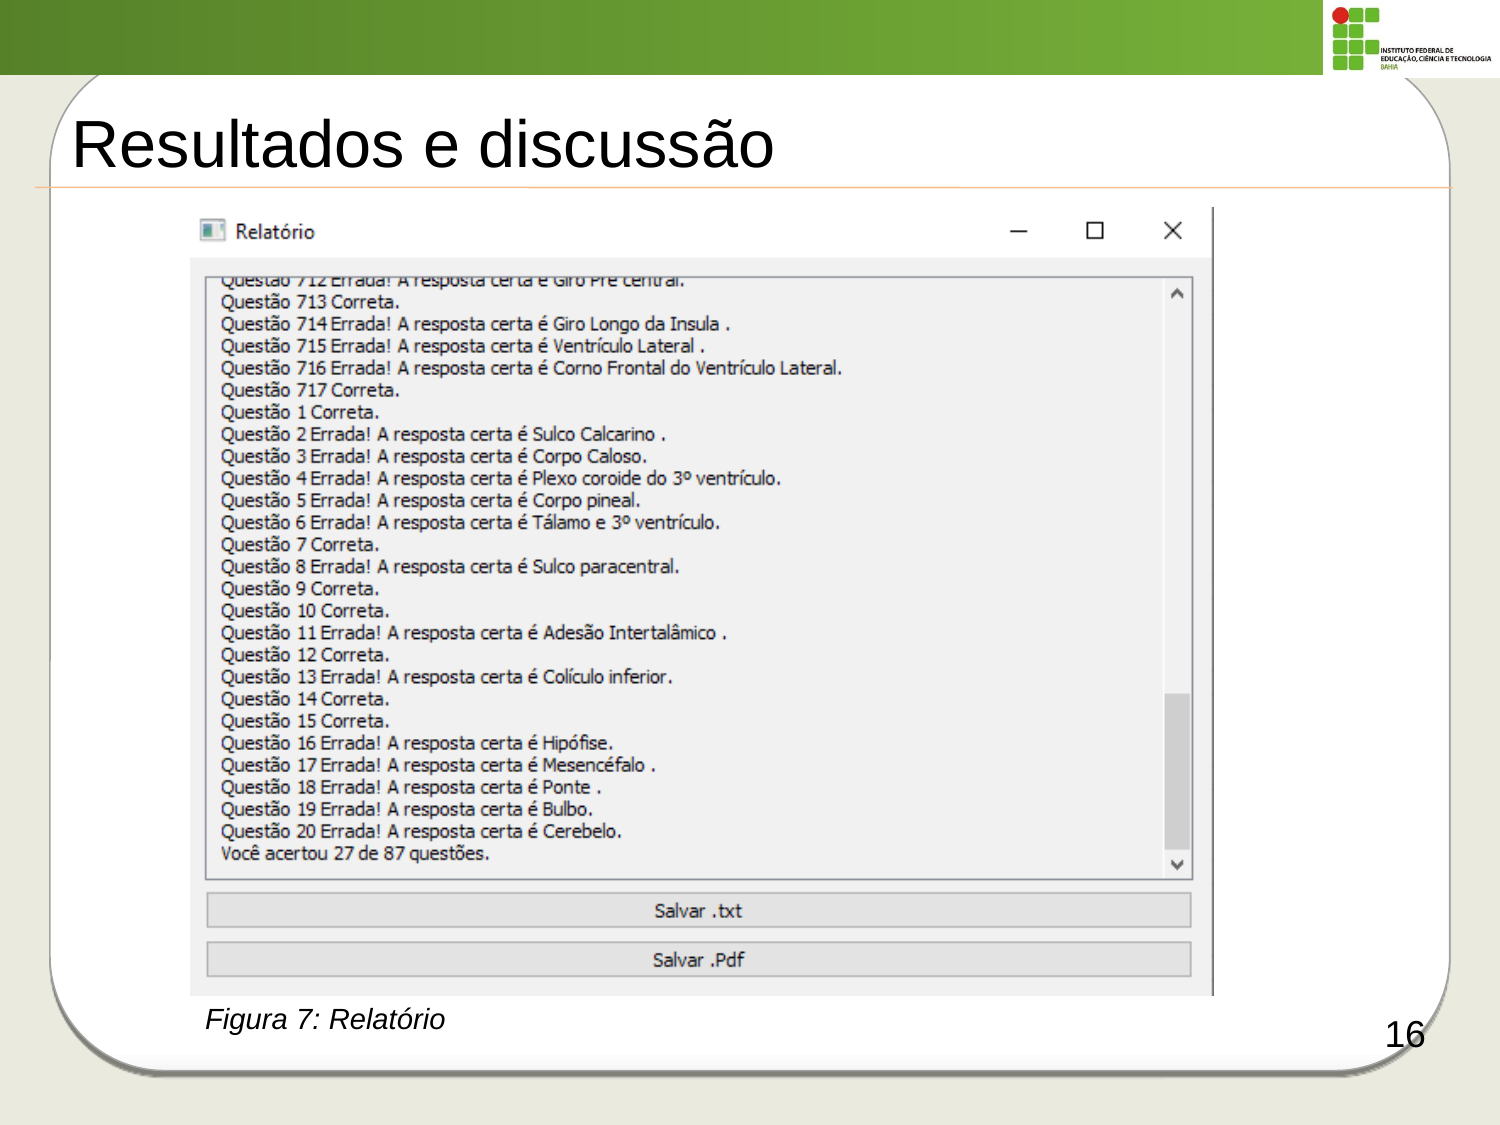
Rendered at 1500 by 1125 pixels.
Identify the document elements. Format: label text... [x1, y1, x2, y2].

picture [190, 207, 1214, 996]
text_box <number> [1369, 1002, 1445, 1063]
text_box [0, 0, 1323, 75]
text_box Resultados e discussão [56, 93, 1500, 189]
picture [1323, 0, 1500, 79]
text_box Figura 7: Relatório [190, 996, 1106, 1093]
